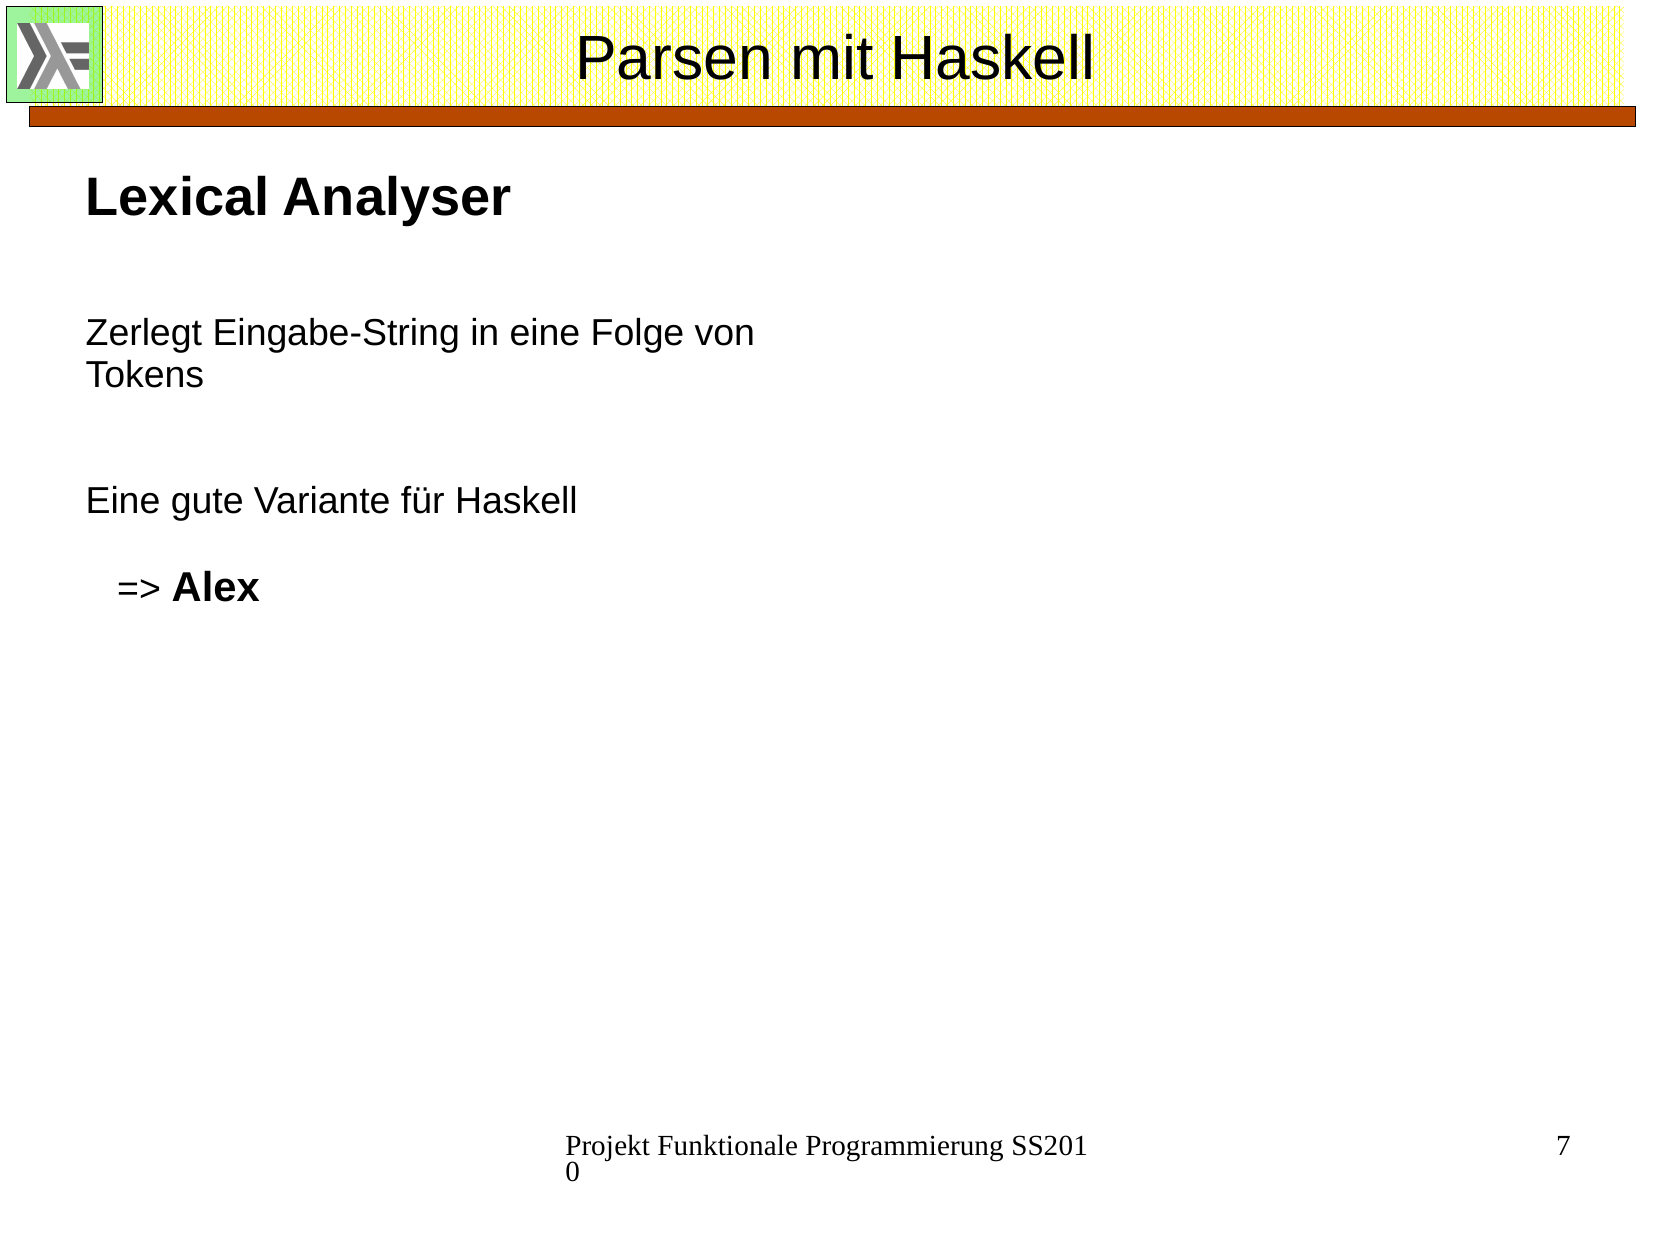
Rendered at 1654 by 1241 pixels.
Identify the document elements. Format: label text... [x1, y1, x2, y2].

text_box Lexical Analyser Zerlegt Eingabe-String in eine Folge von Tokens Eine gute Variante für Haskell => Alex [70, 159, 839, 987]
picture [17, 23, 89, 89]
title Parsen mit Haskell [206, 15, 1465, 101]
text_box [6, 5, 1636, 127]
